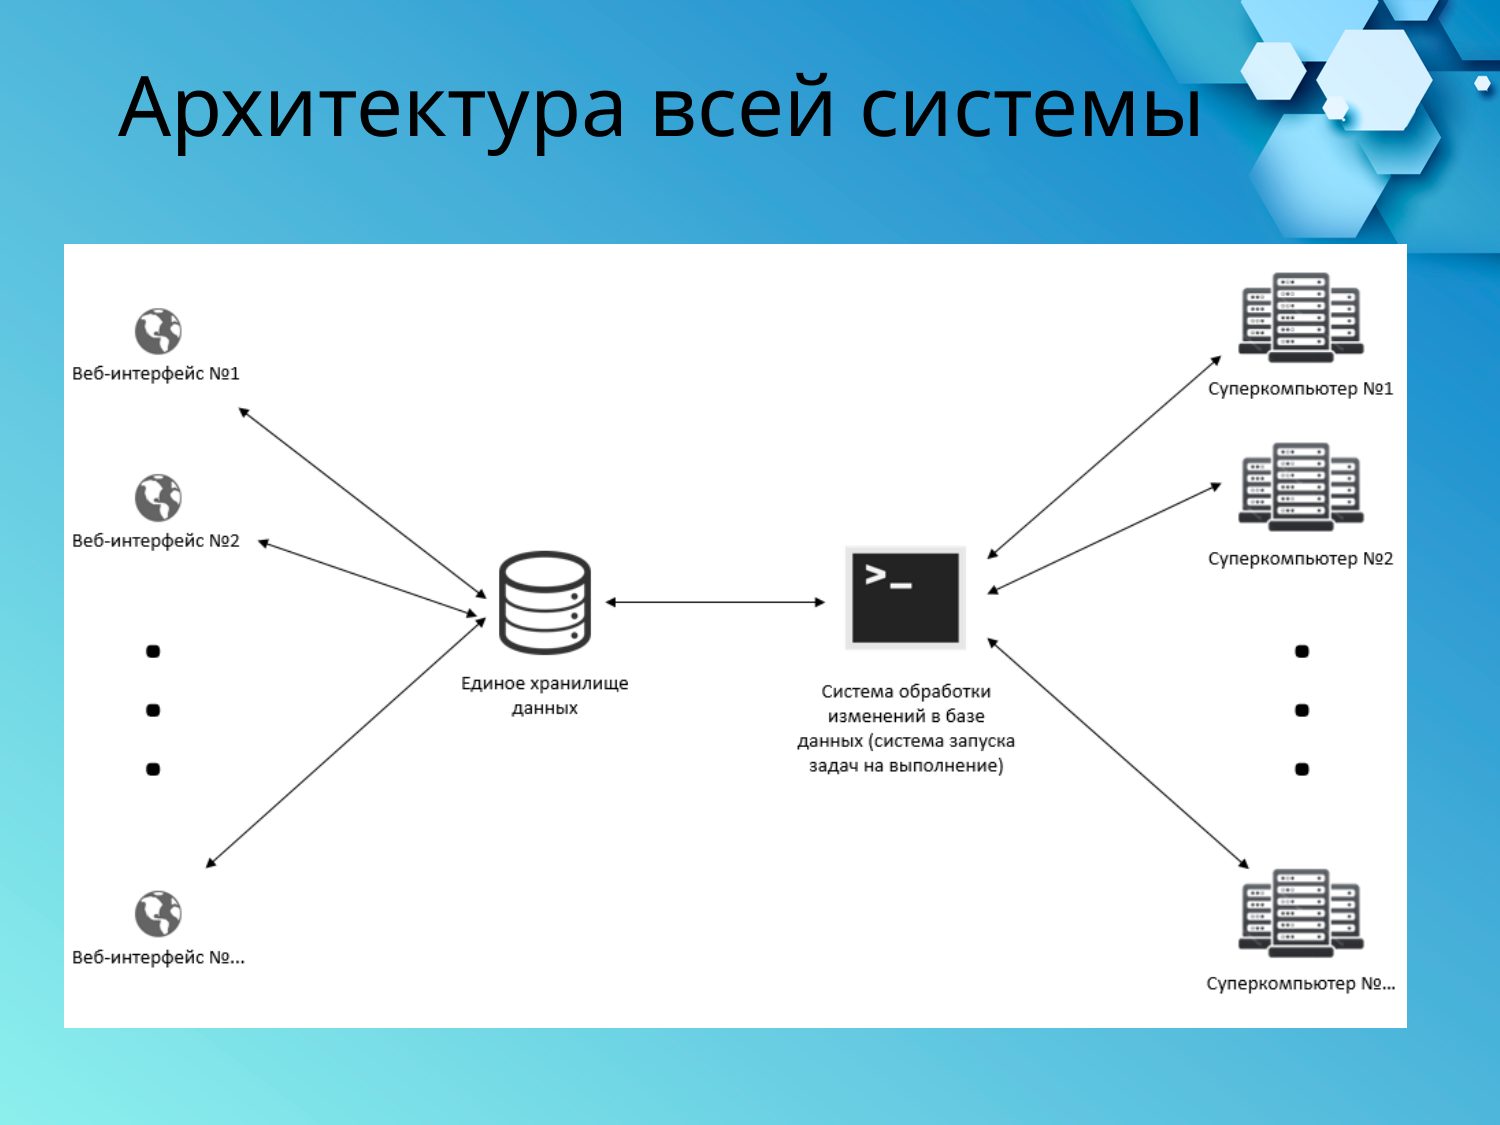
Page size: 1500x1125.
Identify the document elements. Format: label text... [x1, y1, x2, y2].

title Архитектура всей системы [103, 0, 1397, 220]
picture [64, 244, 1407, 1028]
